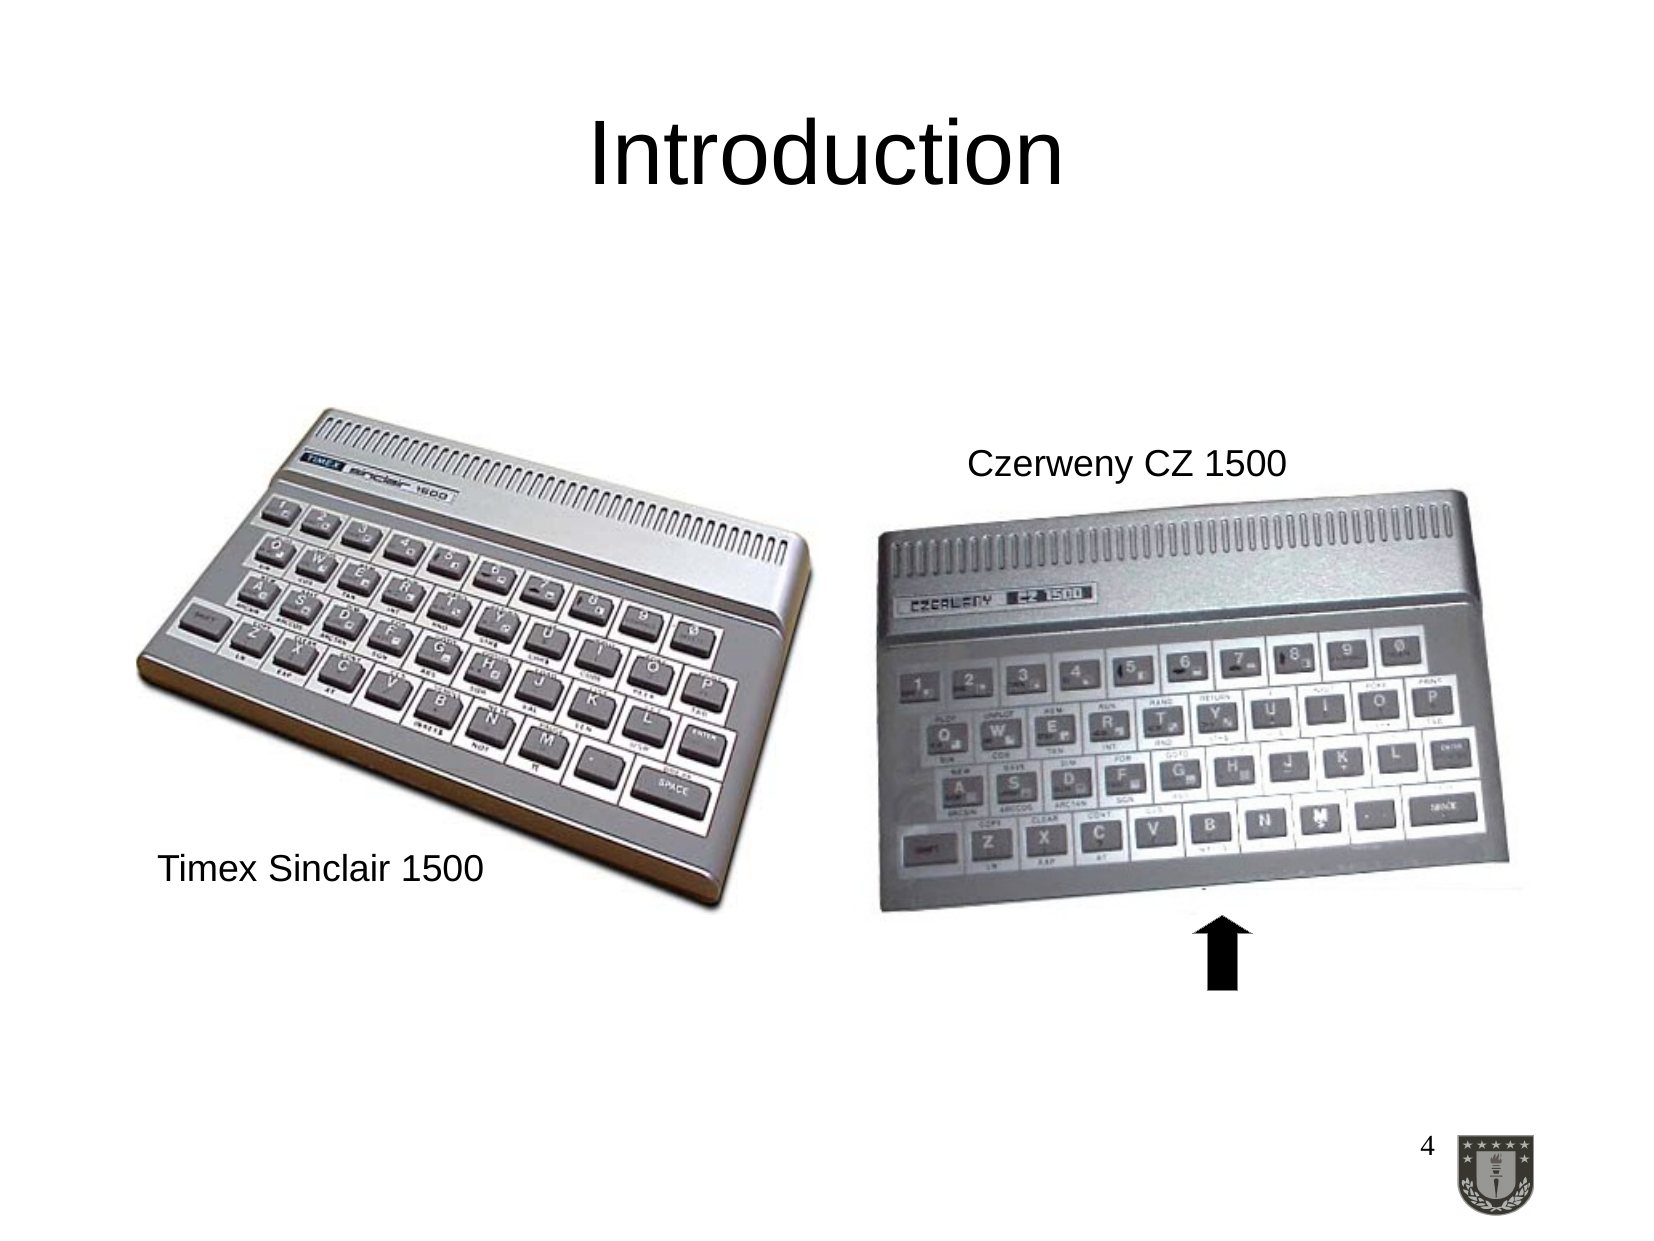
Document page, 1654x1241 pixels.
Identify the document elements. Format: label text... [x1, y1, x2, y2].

picture [1457, 1135, 1534, 1216]
text_box Czerweny CZ 1500 [952, 435, 1358, 492]
text_box [1192, 915, 1253, 991]
text_box Timex Sinclair 1500 [142, 840, 593, 897]
picture [135, 406, 818, 916]
title Introduction [82, 49, 1571, 257]
picture [852, 457, 1538, 931]
